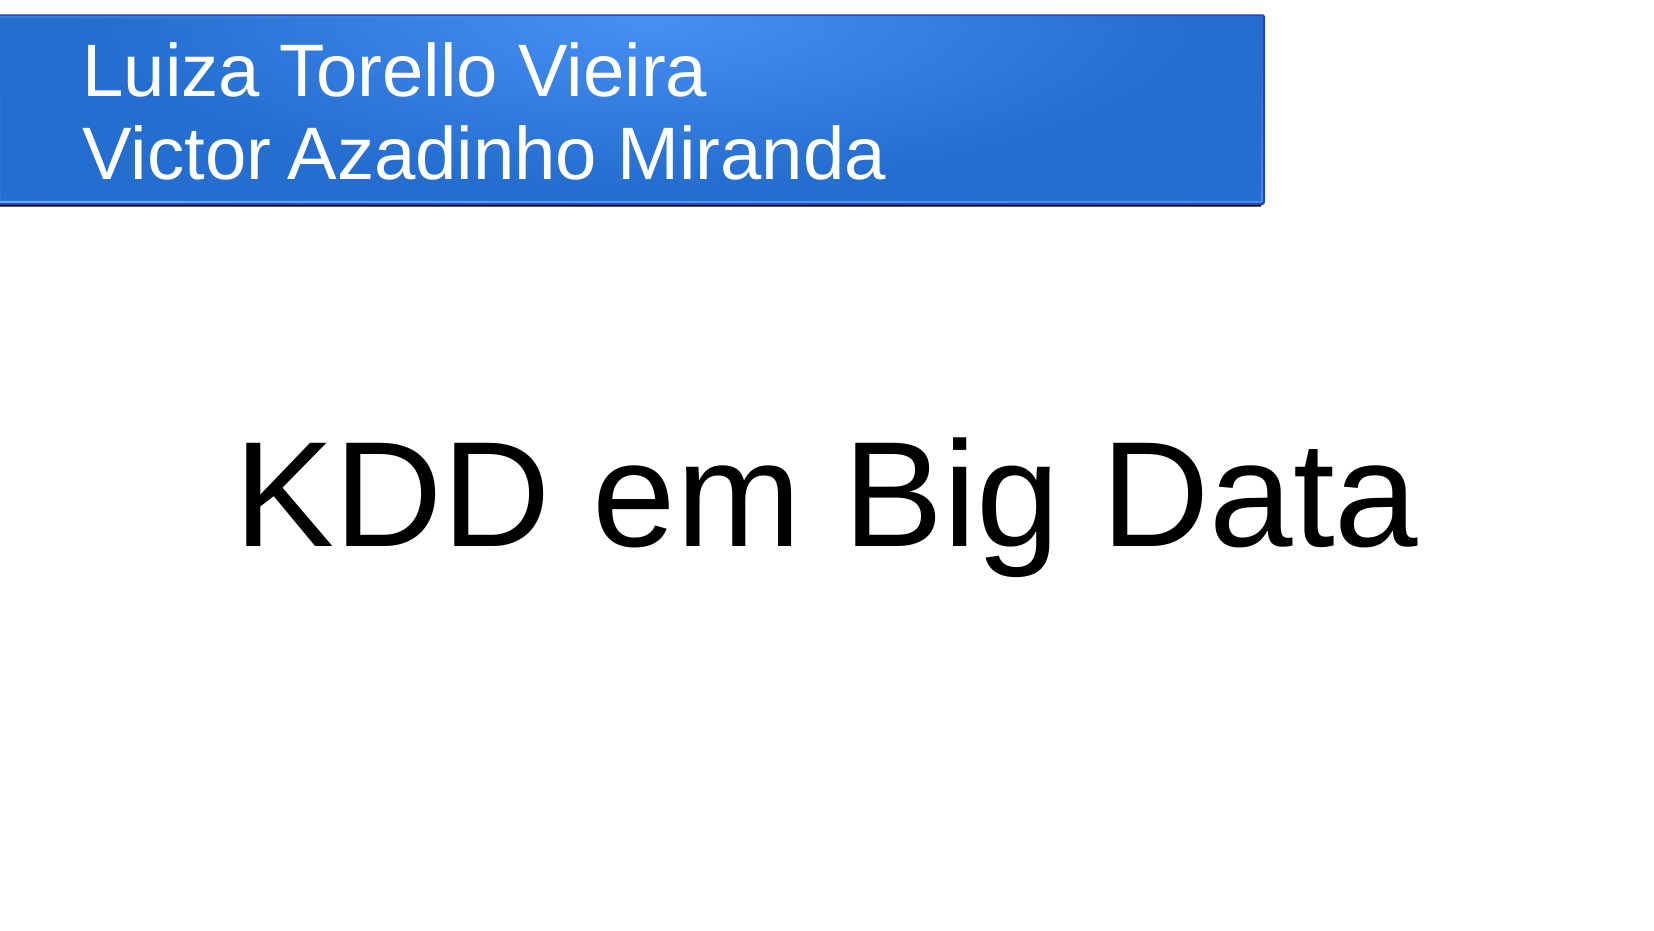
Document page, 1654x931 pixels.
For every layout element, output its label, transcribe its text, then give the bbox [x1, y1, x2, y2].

title Luiza Torello Vieira Victor Azadinho Miranda [82, 29, 1235, 196]
subtitle KDD em Big Data [82, 224, 1571, 764]
